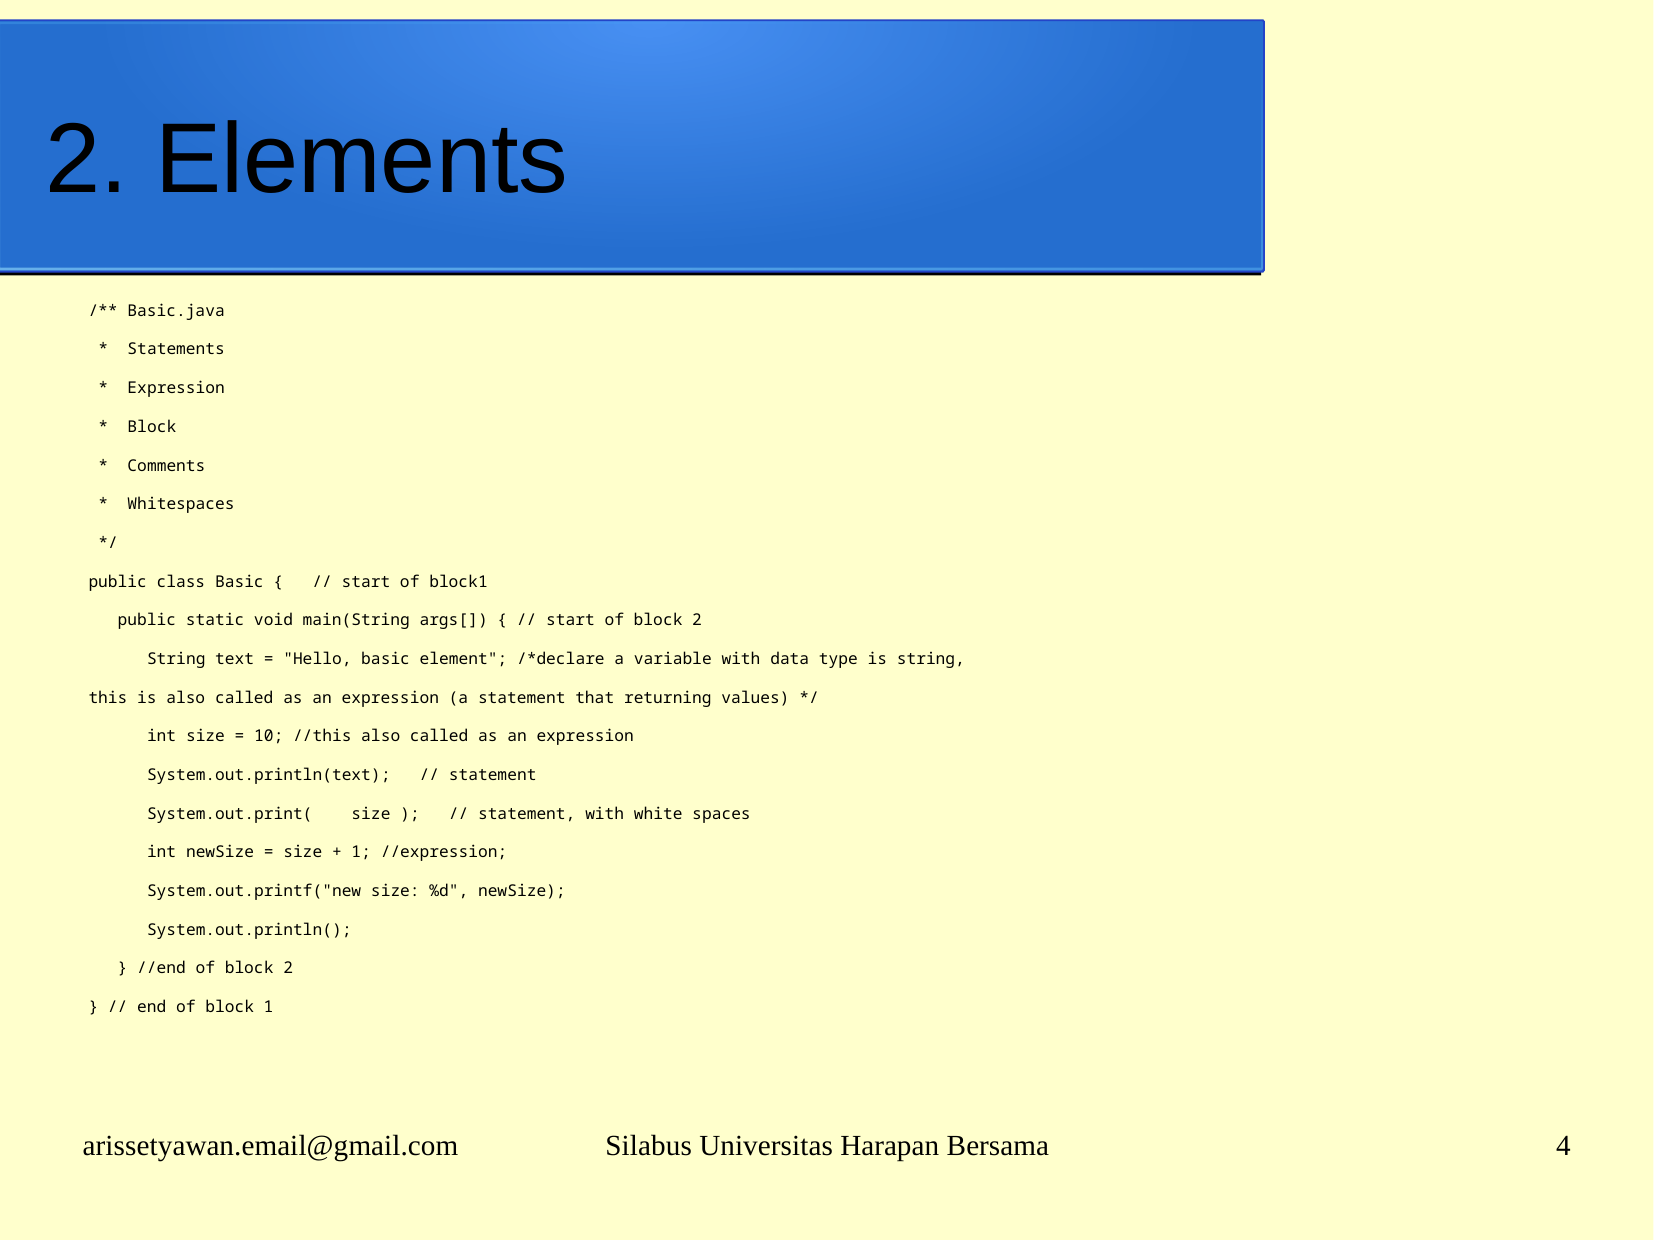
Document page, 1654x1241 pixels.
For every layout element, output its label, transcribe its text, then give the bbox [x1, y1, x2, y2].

title 2. Elements [44, 47, 1260, 380]
list /** Basic.java * Statements * Expression * Block * Comments * Whitespaces */ public class Basic { // start of block1 public static void main(String args[]) { // start of block 2 String text = "Hello, basic element"; /*declare a variable with data type is string, this is also called as an expression (a statement that returning values) */ int size = 10; //this also called as an expression System.out.println(text); // statement System.out.print( size ); // statement, with white spaces int newSize = size + 1; //expression; System.out.printf("new size: %d", newSize); System.out.println(); } //end of block 2 } // end of block 1 [88, 299, 1577, 1019]
